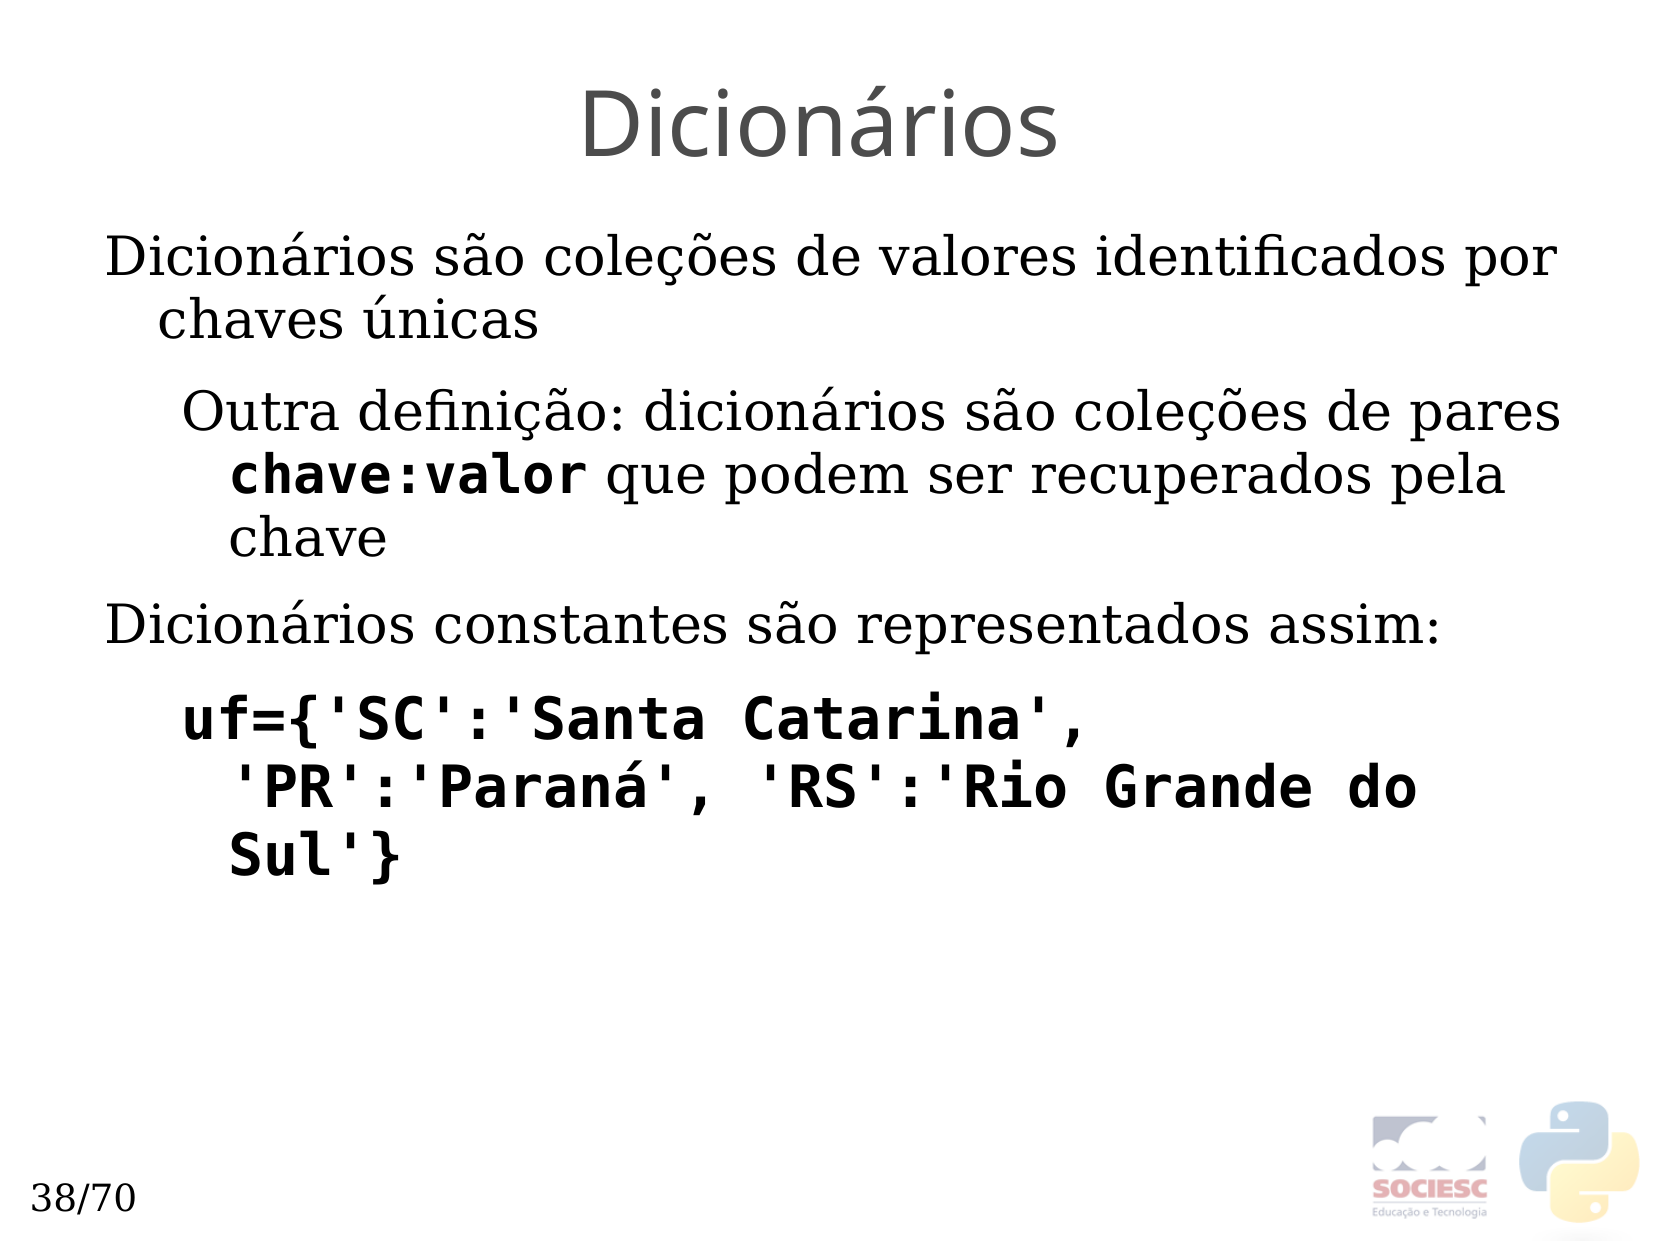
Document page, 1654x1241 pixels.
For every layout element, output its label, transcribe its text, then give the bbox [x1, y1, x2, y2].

picture [1340, 1084, 1654, 1241]
list Dicionários são coleções de valores identificados por chaves únicas Outra definição: dicionários são coleções de pares chave:valor que podem ser recuperados pela chave Dicionários constantes são representados assim: uf={'SC':'Santa Catarina', 'PR':'Paraná', 'RS':'Rio Grande do Sul'} [86, 225, 1576, 1088]
title Dicionários [75, 17, 1564, 226]
